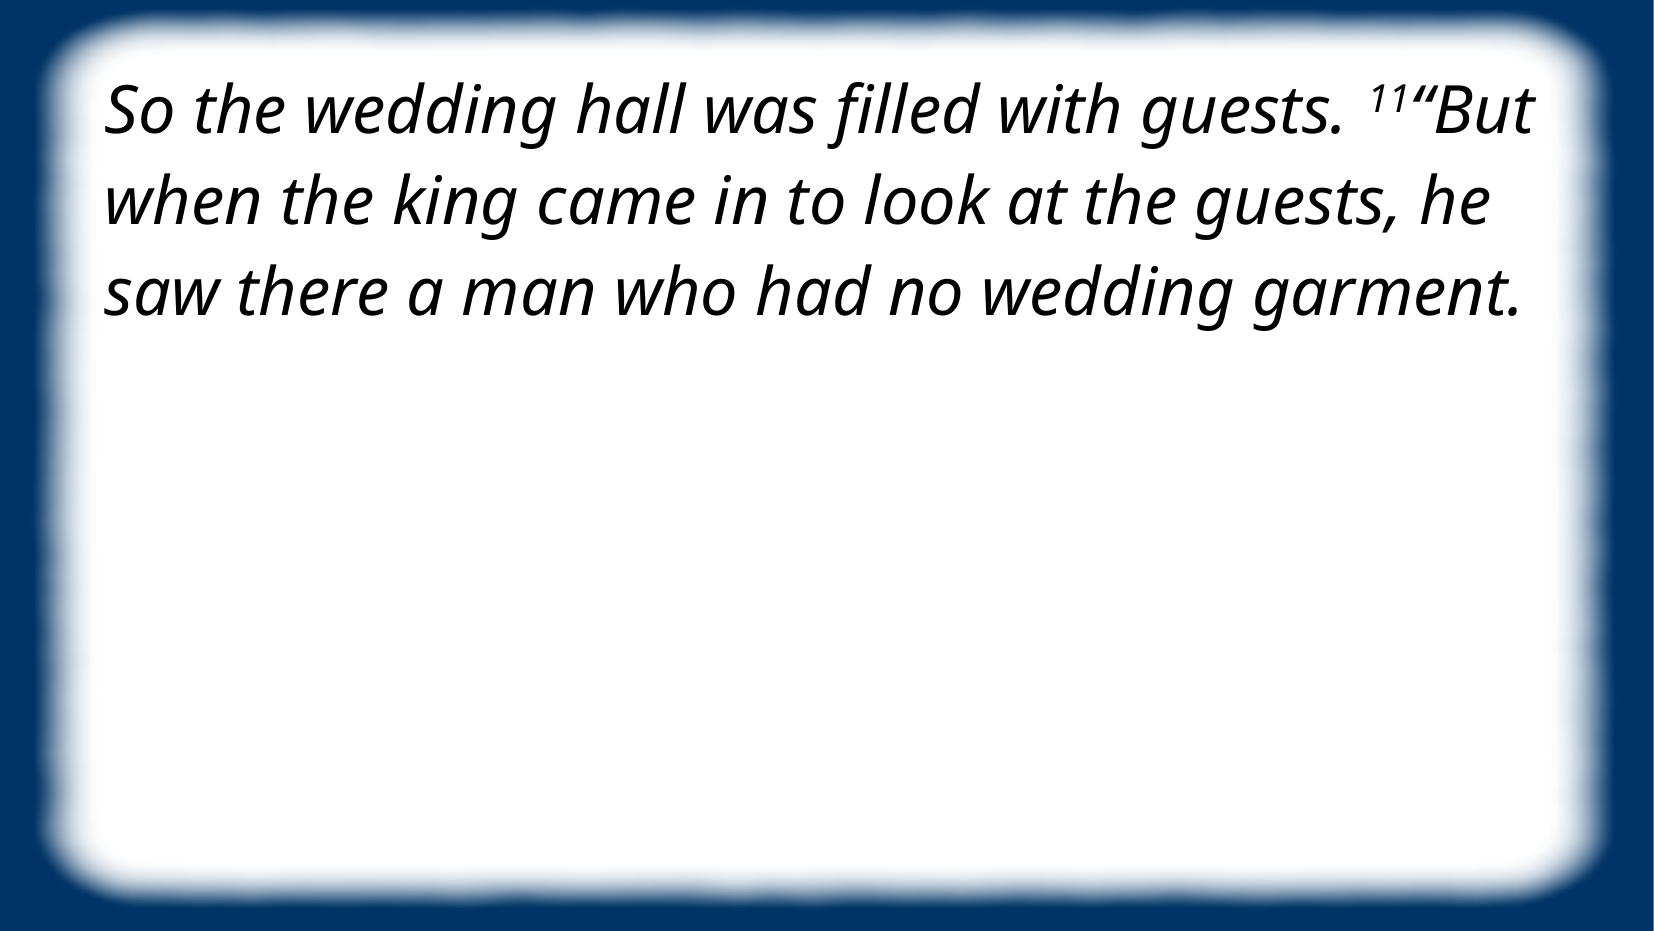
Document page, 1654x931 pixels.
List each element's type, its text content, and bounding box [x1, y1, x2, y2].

text_box So the wedding hall was filled with guests. 11“But when the king came in to look at the guests, he saw there a man who had no wedding garment. [90, 55, 1576, 346]
picture [0, 0, 1654, 931]
